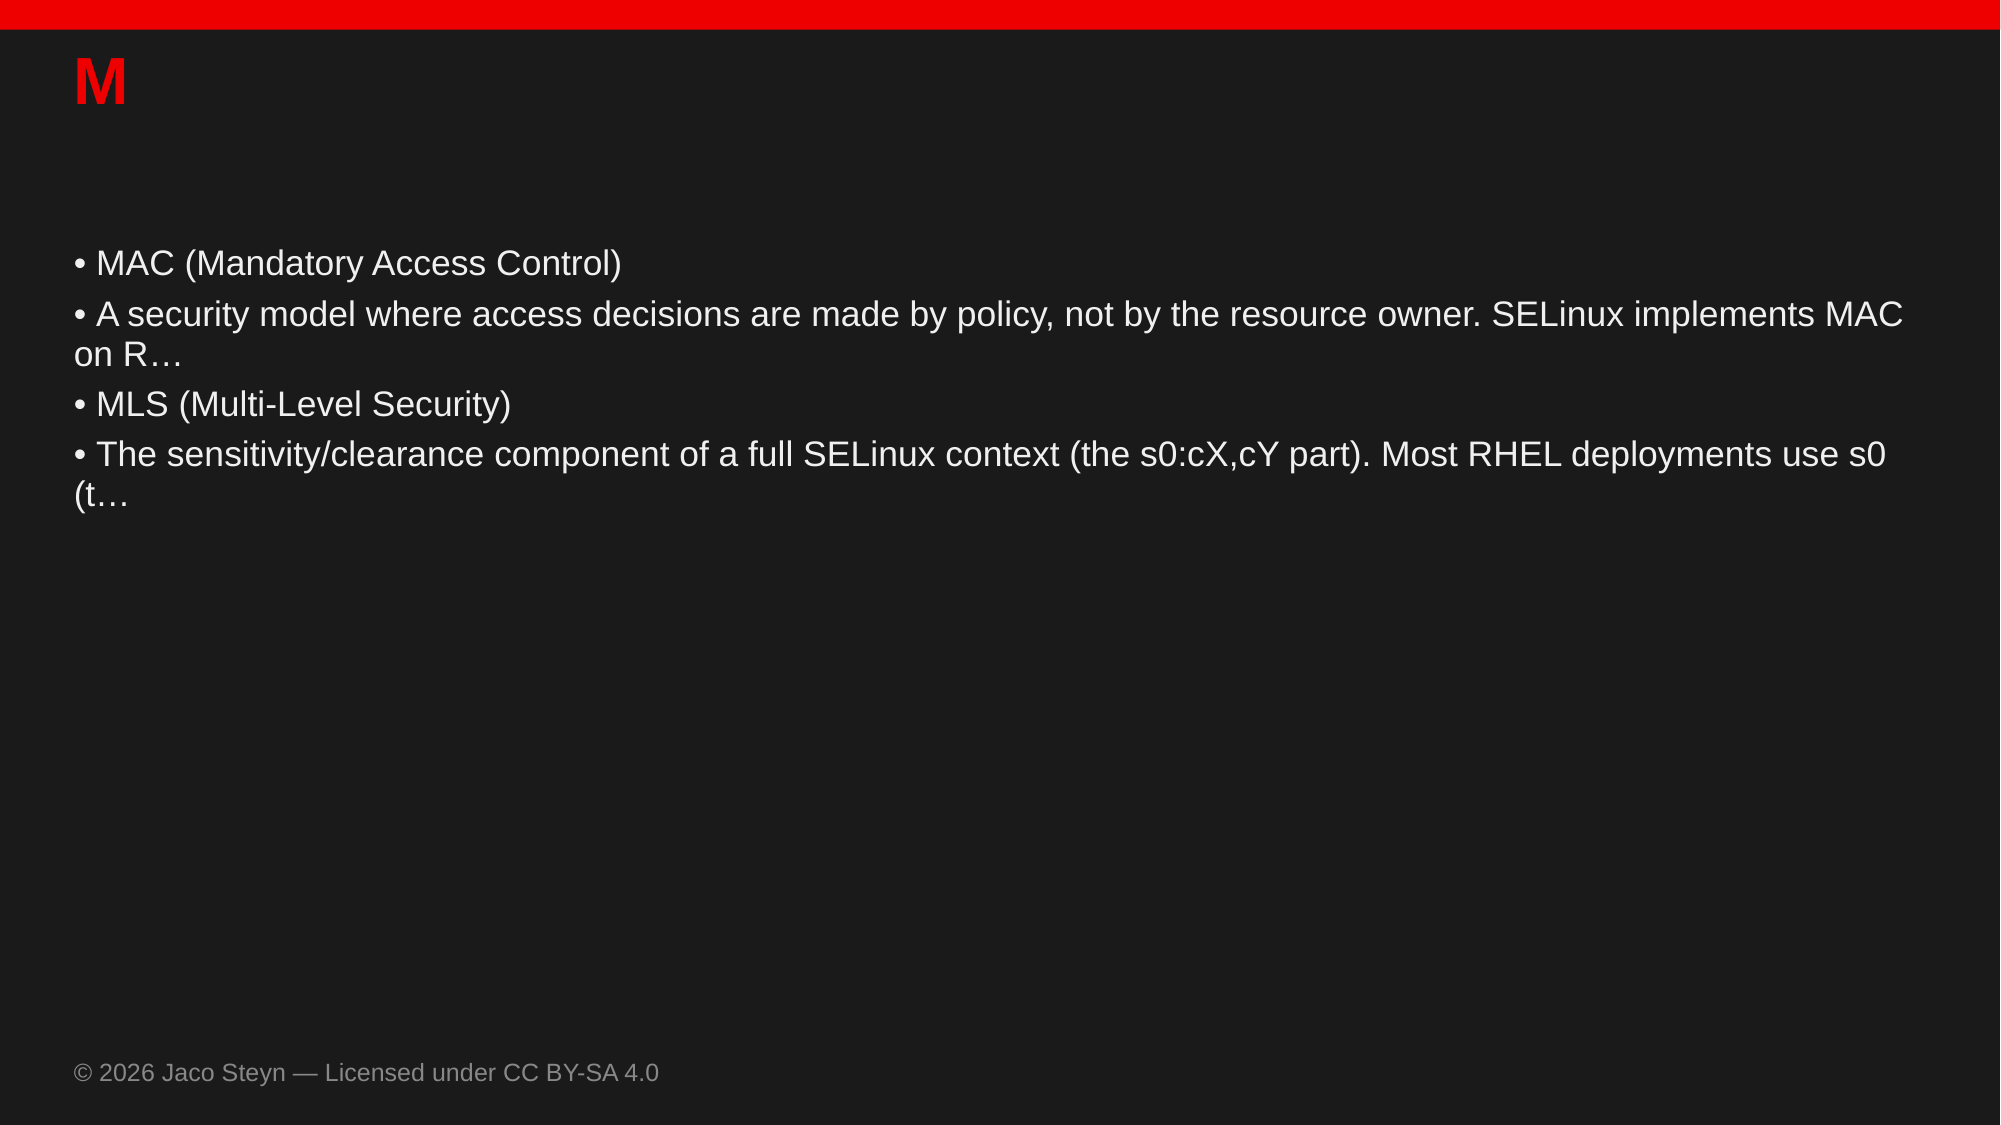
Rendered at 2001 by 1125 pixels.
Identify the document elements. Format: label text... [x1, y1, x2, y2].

text_box © 2026 Jaco Steyn — Licensed under CC BY-SA 4.0 [59, 1051, 1942, 1093]
text_box M [59, 36, 1942, 208]
text_box • MAC (Mandatory Access Control) • A security model where access decisions are made by policy, not by the resource owner. SELinux implements MAC on R… • MLS (Multi-Level Security) • The sensitivity/clearance component of a full SELinux context (the s0:cX,cY part). Most RHEL deployments use s0 (t… [59, 236, 1942, 1037]
text_box [0, 0, 2001, 30]
